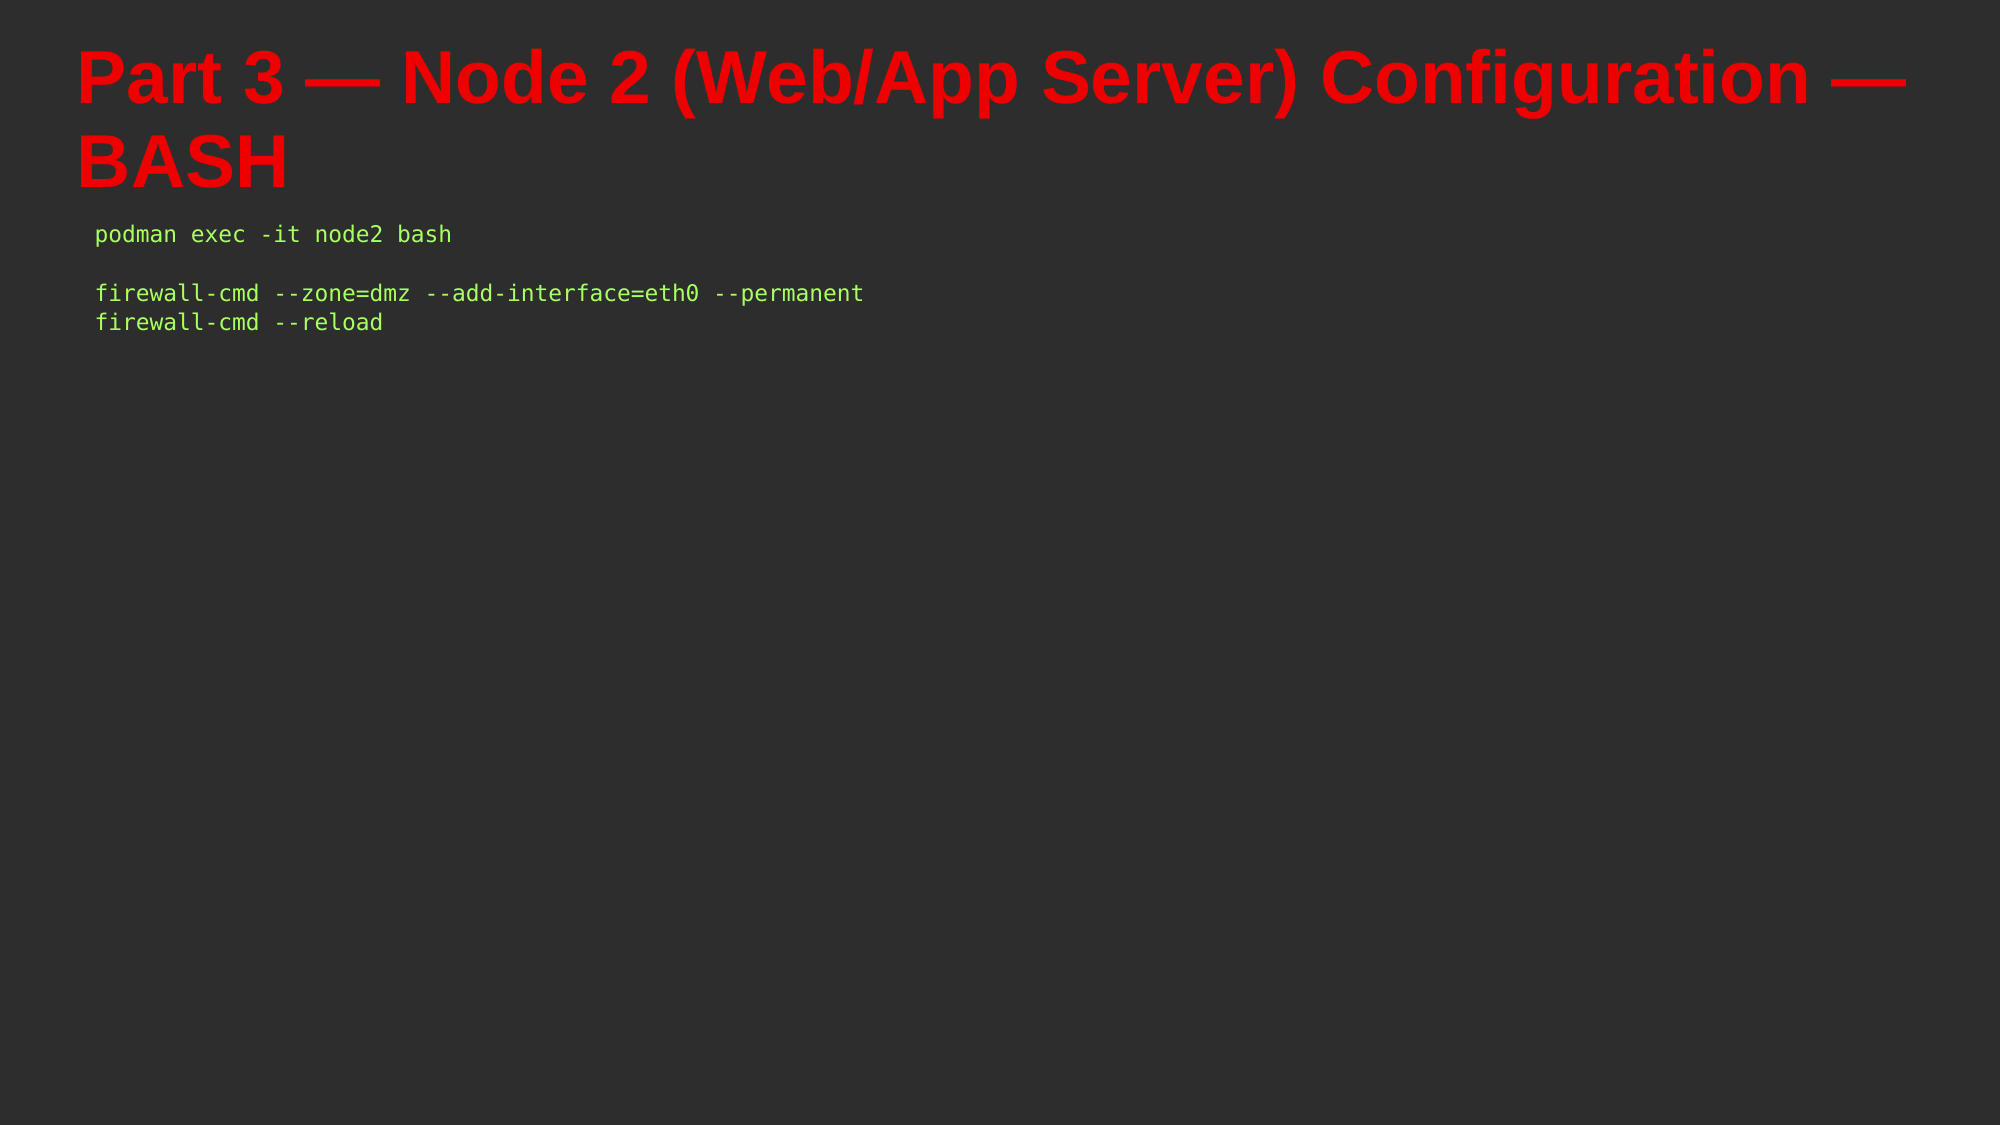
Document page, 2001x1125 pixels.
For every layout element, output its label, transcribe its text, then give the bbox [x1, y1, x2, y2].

text_box Part 3 — Node 2 (Web/App Server) Configuration — BASH [59, 23, 1942, 178]
text_box podman exec -it node2 bash firewall-cmd --zone=dmz --add-interface=eth0 --permanent firewall-cmd --reload [59, 194, 1942, 1093]
